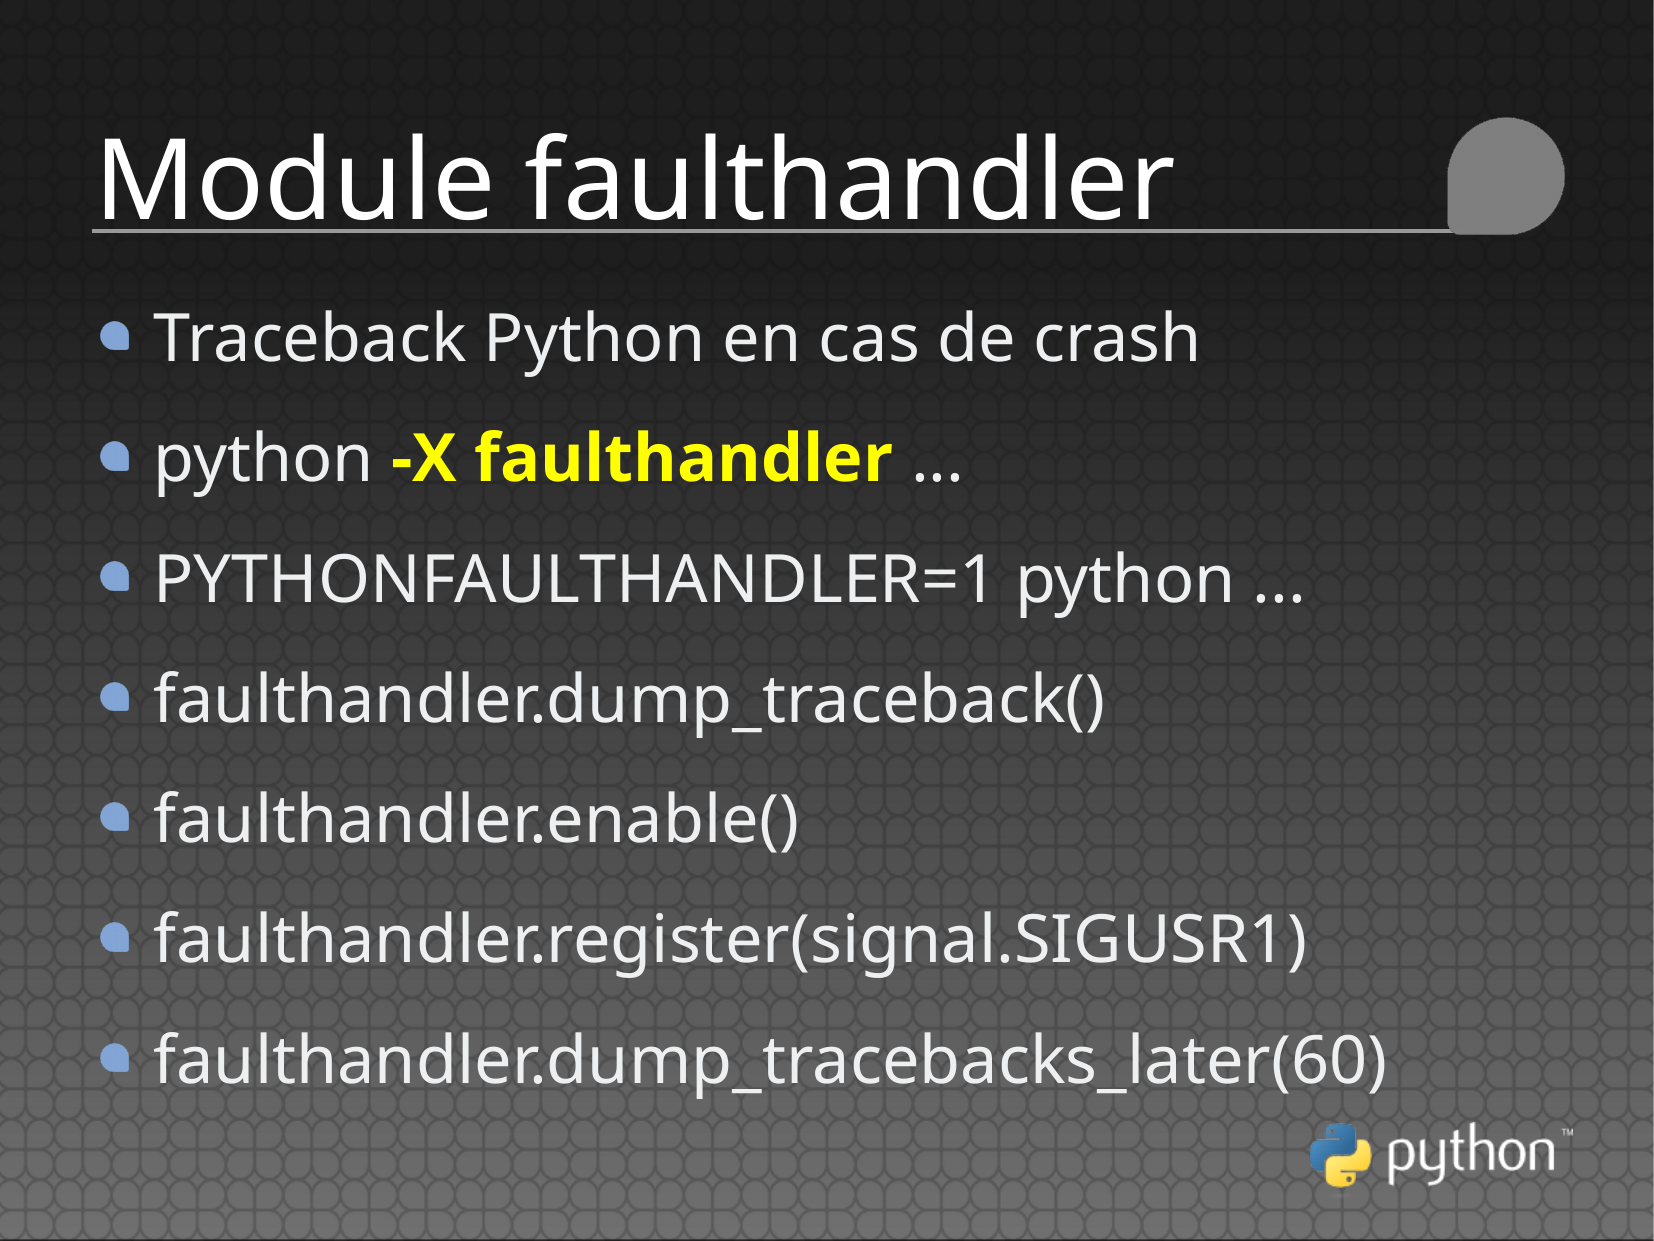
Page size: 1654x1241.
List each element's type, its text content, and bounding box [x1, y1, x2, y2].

title Module faulthandler [94, 100, 1426, 251]
picture [0, 0, 1654, 1241]
list Traceback Python en cas de crash python -X faulthandler ... PYTHONFAULTHANDLER=1 python ... faulthandler.dump_traceback() faulthandler.enable() faulthandler.register(signal.SIGUSR1) faulthandler.dump_tracebacks_later(60) [82, 290, 1571, 1094]
